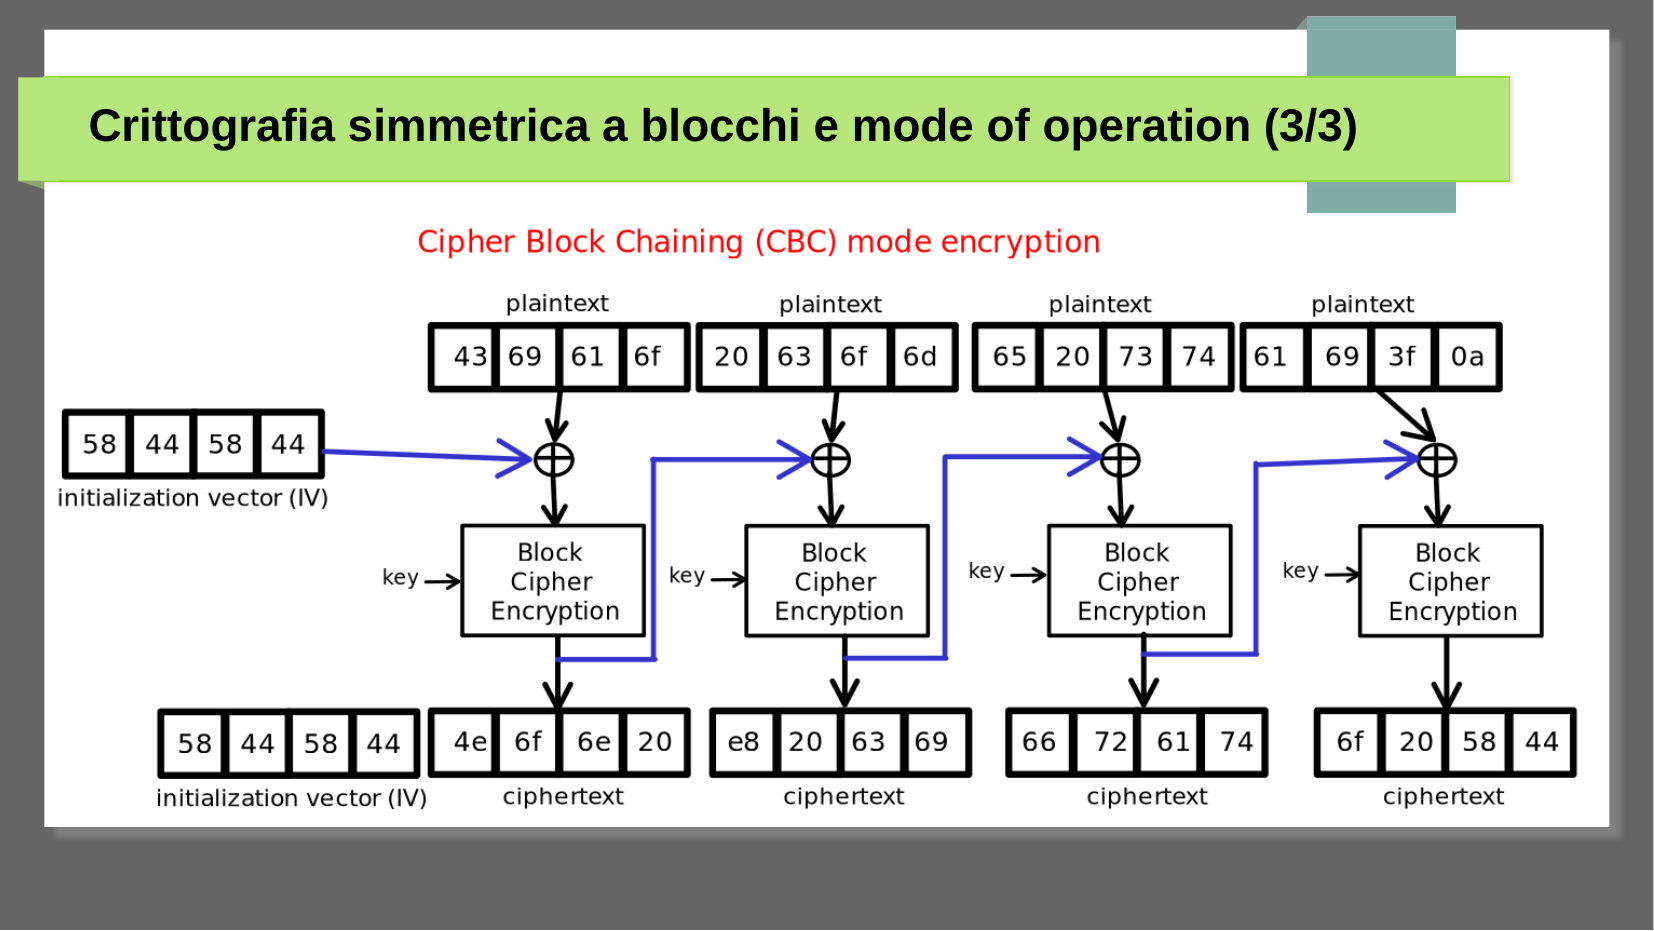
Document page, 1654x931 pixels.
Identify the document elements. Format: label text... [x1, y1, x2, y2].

picture [50, 213, 1585, 820]
title Crittografia simmetrica a blocchi e mode of operation (3/3) [88, 73, 1506, 178]
